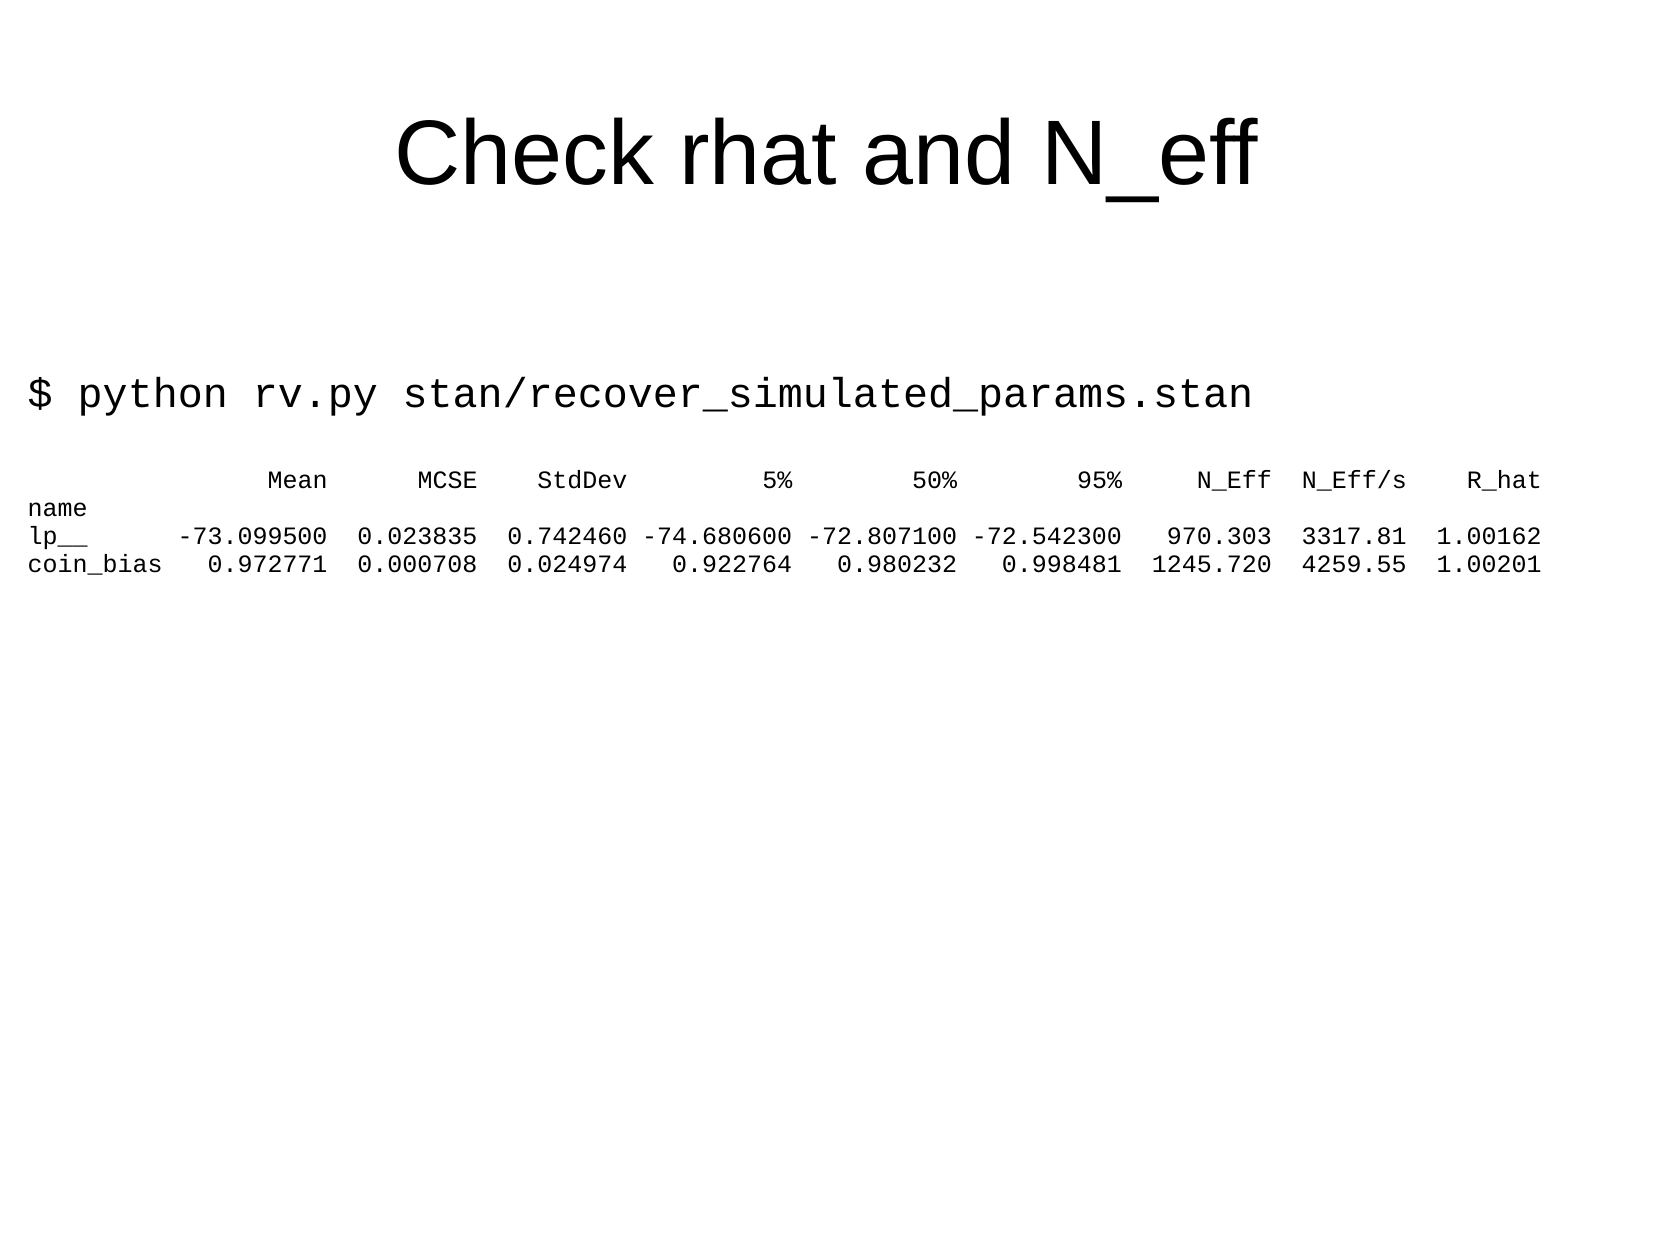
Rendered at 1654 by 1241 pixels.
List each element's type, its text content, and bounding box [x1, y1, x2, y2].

title Check rhat and N_eff [82, 49, 1571, 257]
list $ python rv.py stan/recover_simulated_params.stan Mean MCSE StdDev 5% 50% 95% N_Eff N_Eff/s R_hat name lp__ -73.099500 0.023835 0.742460 -74.680600 -72.807100 -72.542300 970.303 3317.81 1.00162 coin_bias 0.972771 0.000708 0.024974 0.922764 0.980232 0.998481 1245.720 4259.55 1.00201 [27, 325, 1652, 656]
